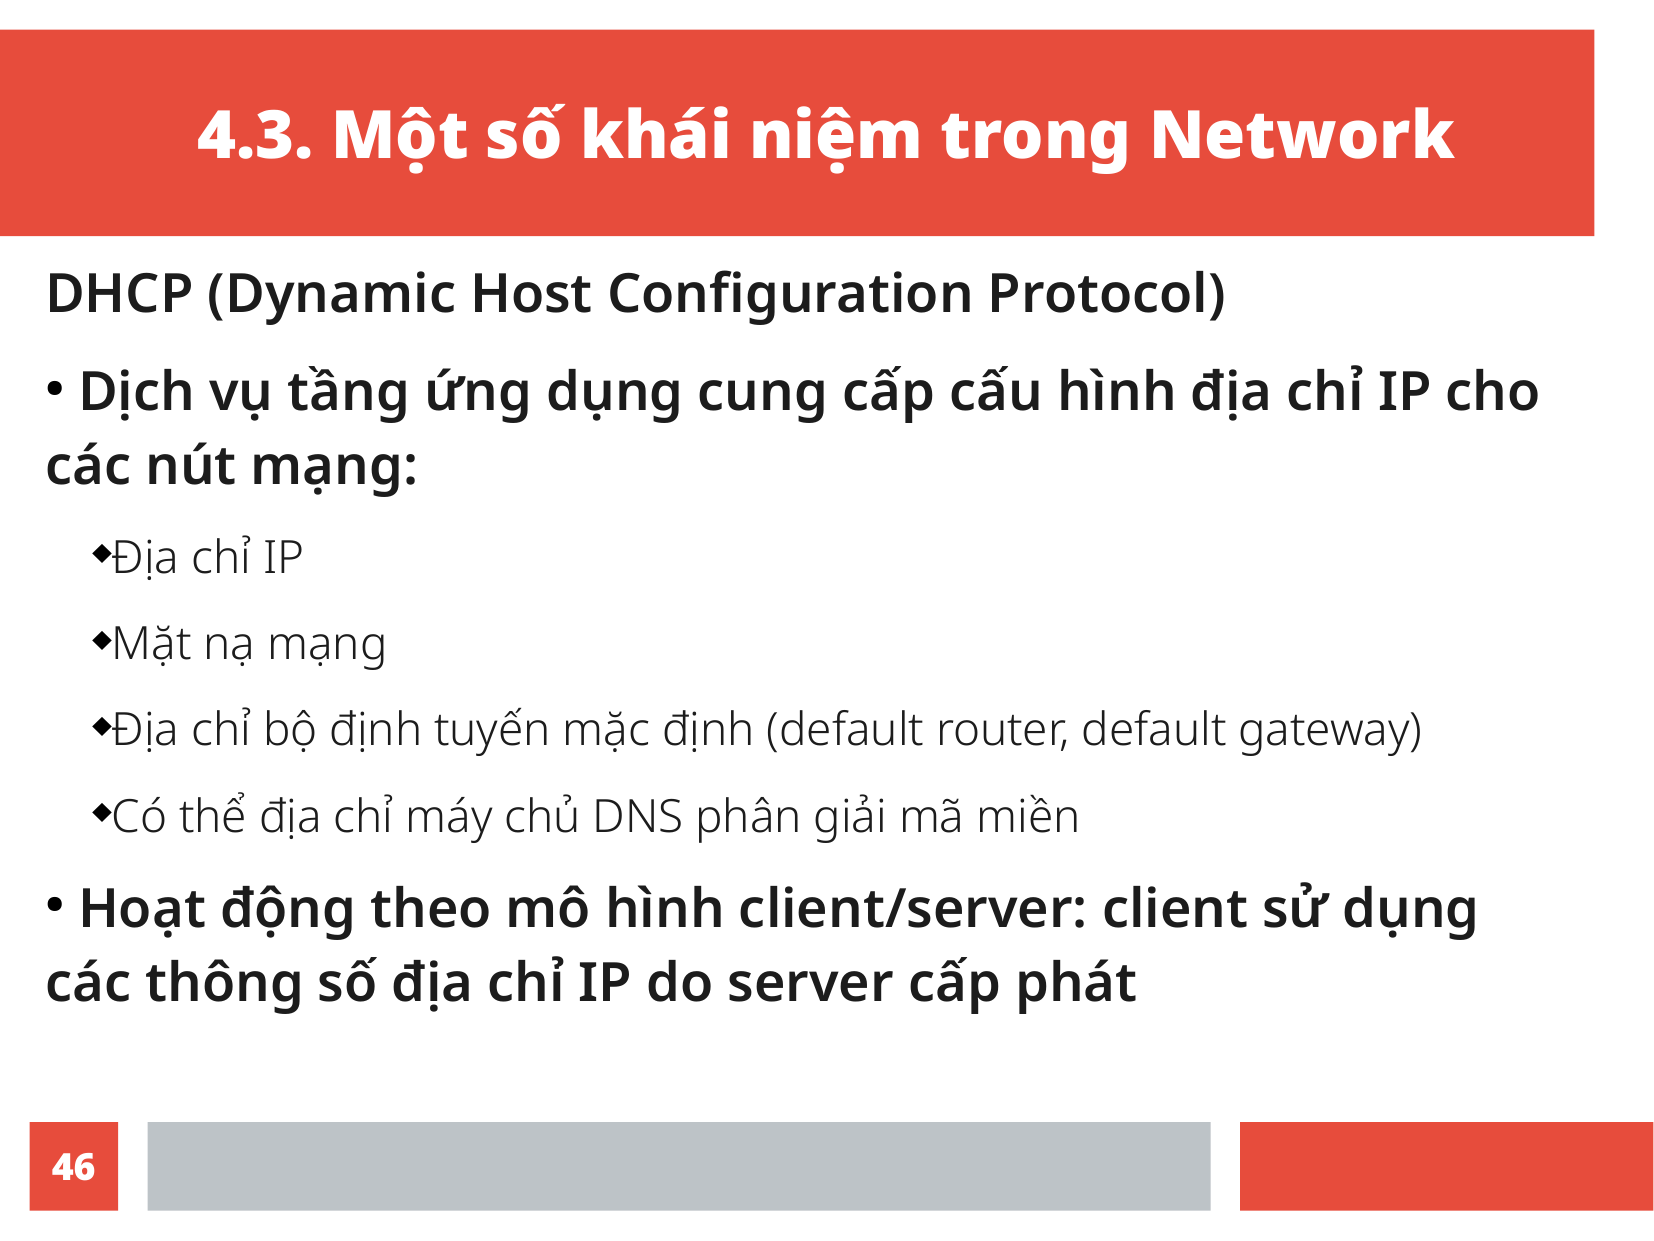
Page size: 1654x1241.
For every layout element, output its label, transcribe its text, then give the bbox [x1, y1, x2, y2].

title 4.3. Một số khái niệm trong Network [59, 59, 1595, 207]
list DHCP (Dynamic Host Configuration Protocol) Dịch vụ tầng ứng dụng cung cấp cấu hình địa chỉ IP cho các nút mạng: Địa chỉ IP Mặt nạ mạng Địa chỉ bộ định tuyến mặc định (default router, default gateway) Có thể địa chỉ máy chủ DNS phân giải mã miền Hoạt động theo mô hình client/server: client sử dụng các thông số địa chỉ IP do server cấp phát [45, 255, 1551, 1093]
